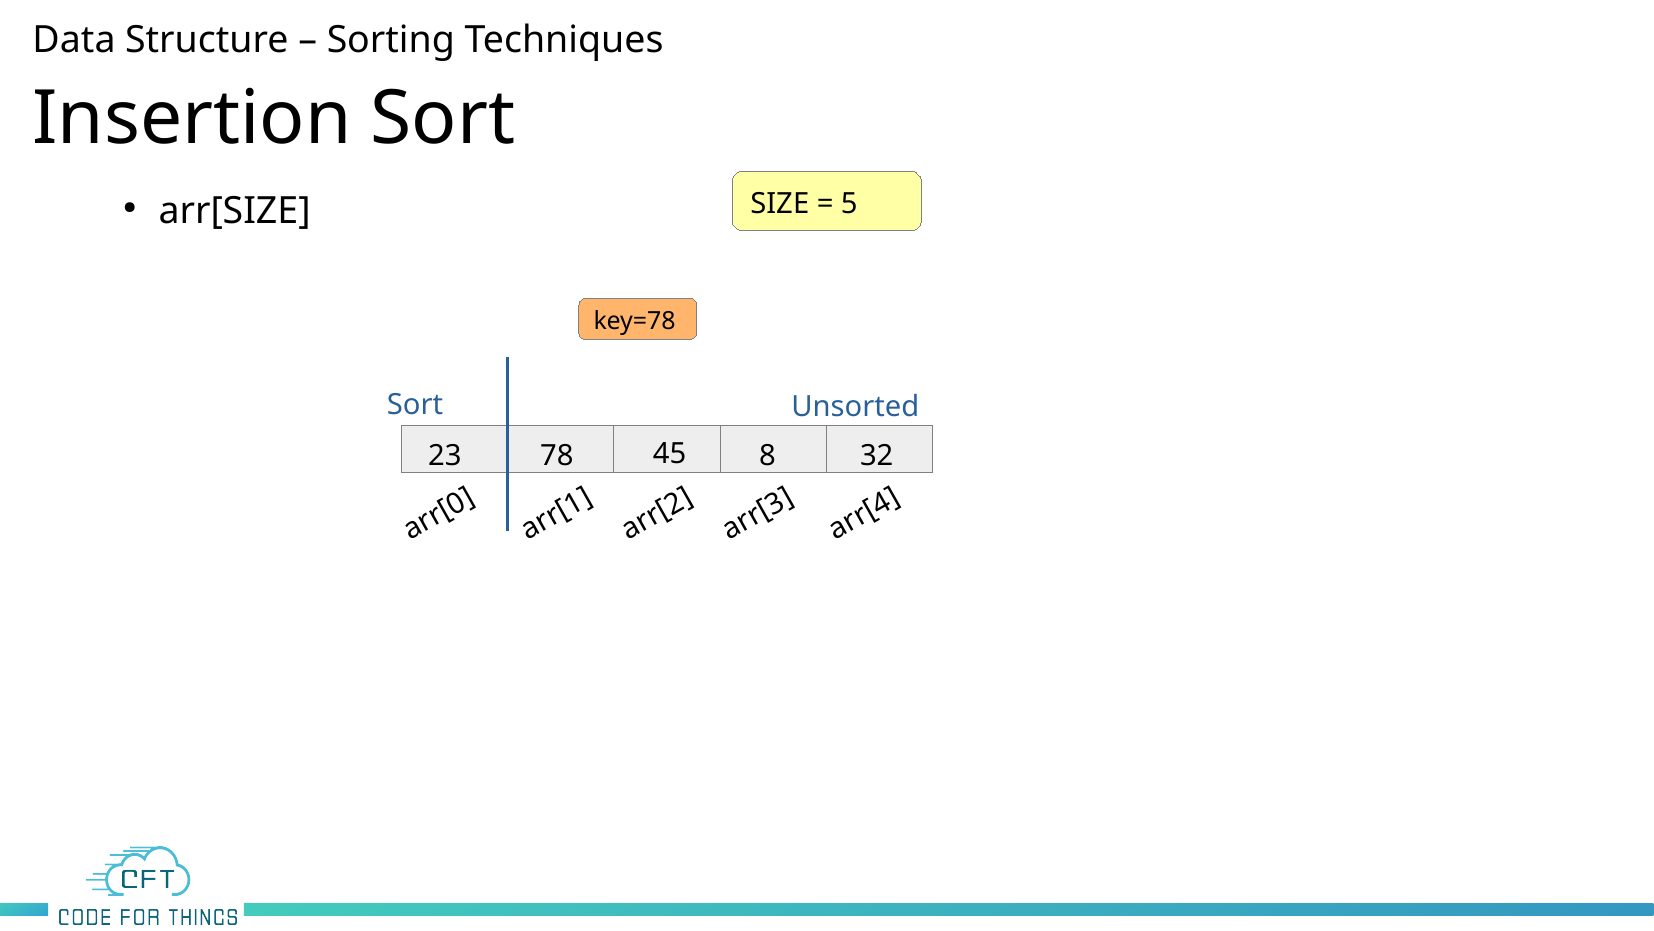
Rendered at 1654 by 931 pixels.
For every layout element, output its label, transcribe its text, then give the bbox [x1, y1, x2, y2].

text_box arr[1] [495, 450, 632, 587]
text_box 23 [413, 427, 481, 477]
text_box 45 [638, 425, 724, 475]
text_box [793, 437, 845, 473]
text_box [401, 425, 506, 473]
text_box arr[0] [377, 450, 506, 566]
picture [59, 846, 237, 925]
text_box 8 [744, 427, 793, 477]
text_box [732, 171, 922, 231]
text_box 78 [525, 427, 593, 477]
text_box Sort [372, 375, 479, 425]
text_box arr[0] [509, 483, 519, 506]
text_box key=78 [578, 295, 706, 340]
text_box SIZE = 5 [735, 175, 916, 225]
title Data Structure – Sorting Techniques Insertion Sort [32, 12, 1184, 166]
text_box arr[SIZE] [108, 176, 353, 243]
text_box [724, 425, 776, 473]
text_box Unsorted [776, 377, 977, 437]
text_box arr[4] [806, 450, 957, 587]
text_box [912, 437, 933, 473]
text_box arr[2] [596, 475, 733, 566]
text_box 32 [845, 437, 912, 477]
text_box arr[3] [696, 450, 839, 566]
text_box [509, 425, 638, 473]
